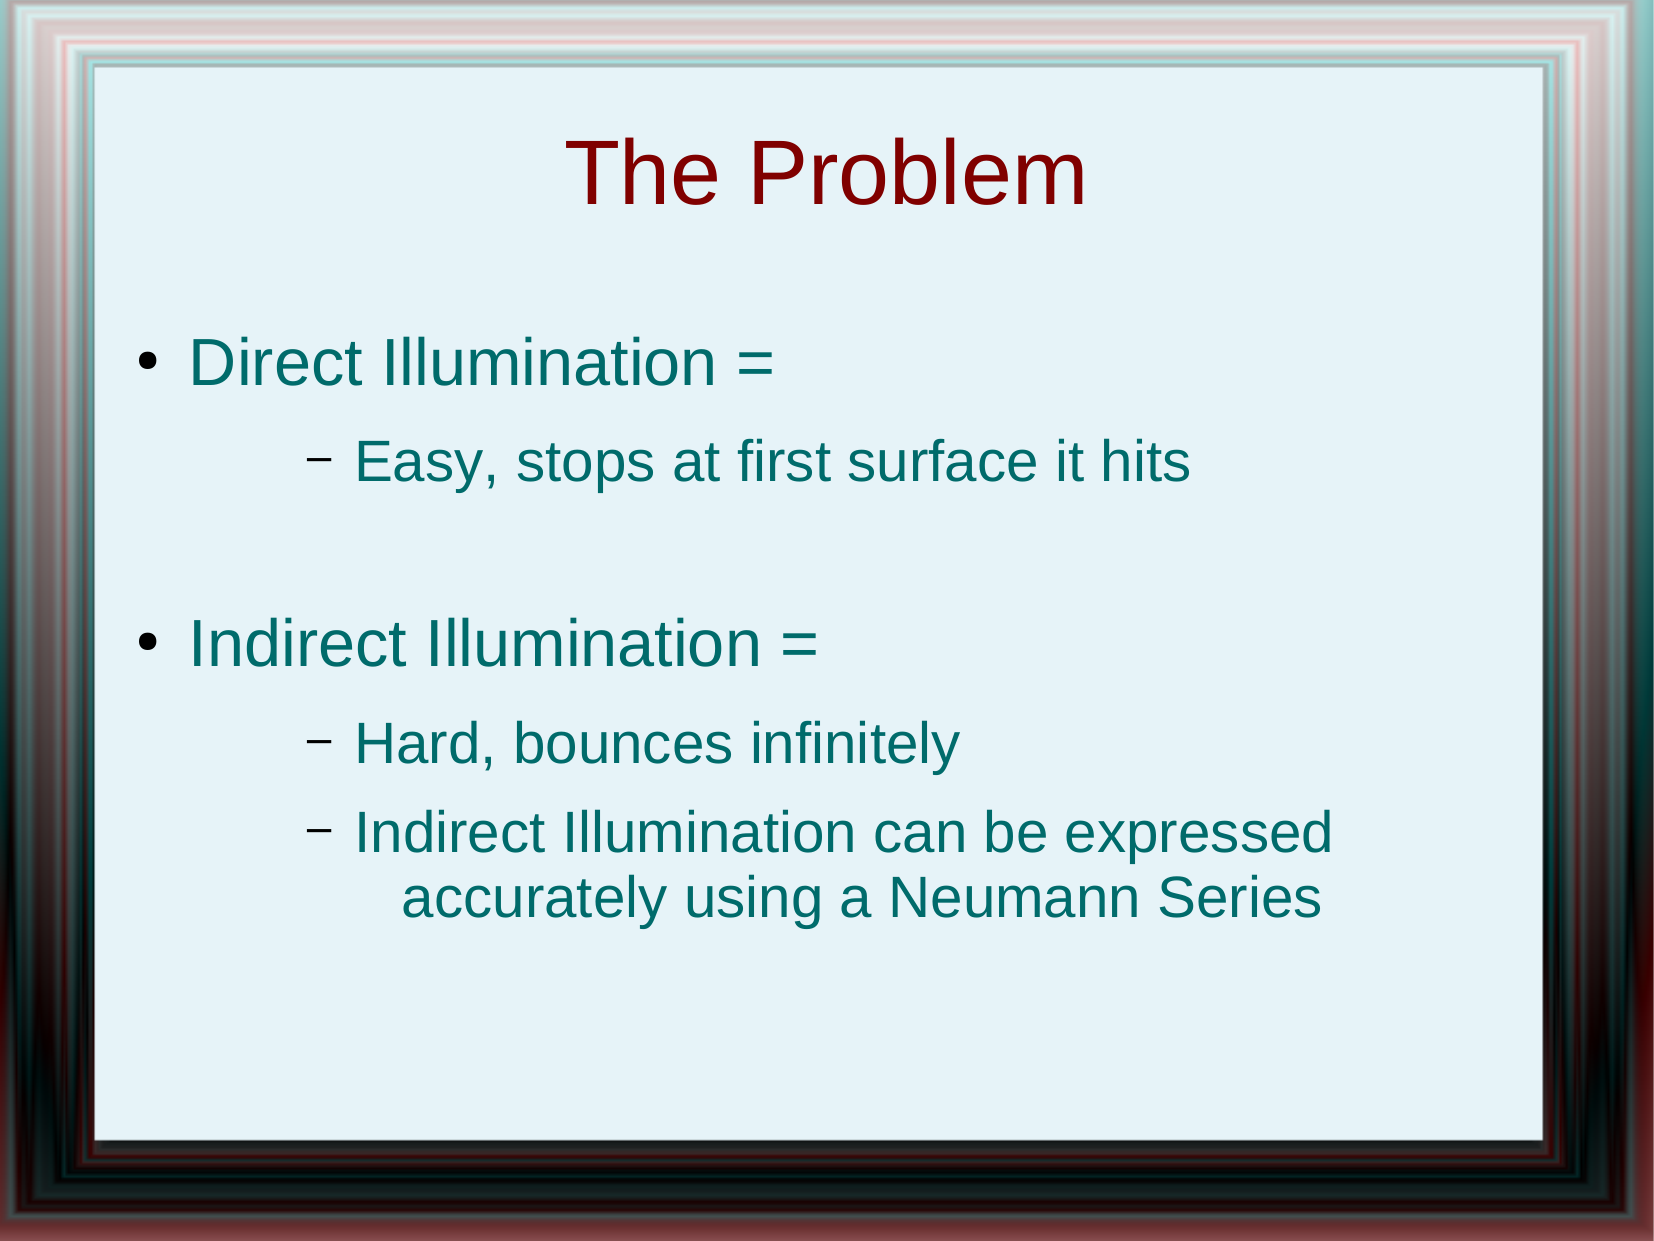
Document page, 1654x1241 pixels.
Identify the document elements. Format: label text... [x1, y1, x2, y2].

list Direct Illumination = Easy, stops at first surface it hits Indirect Illumination = Hard, bounces infinitely Indirect Illumination can be expressed accurately using a Neumann Series [118, 324, 1506, 931]
picture [0, 0, 1654, 1241]
title The Problem [118, 95, 1536, 250]
